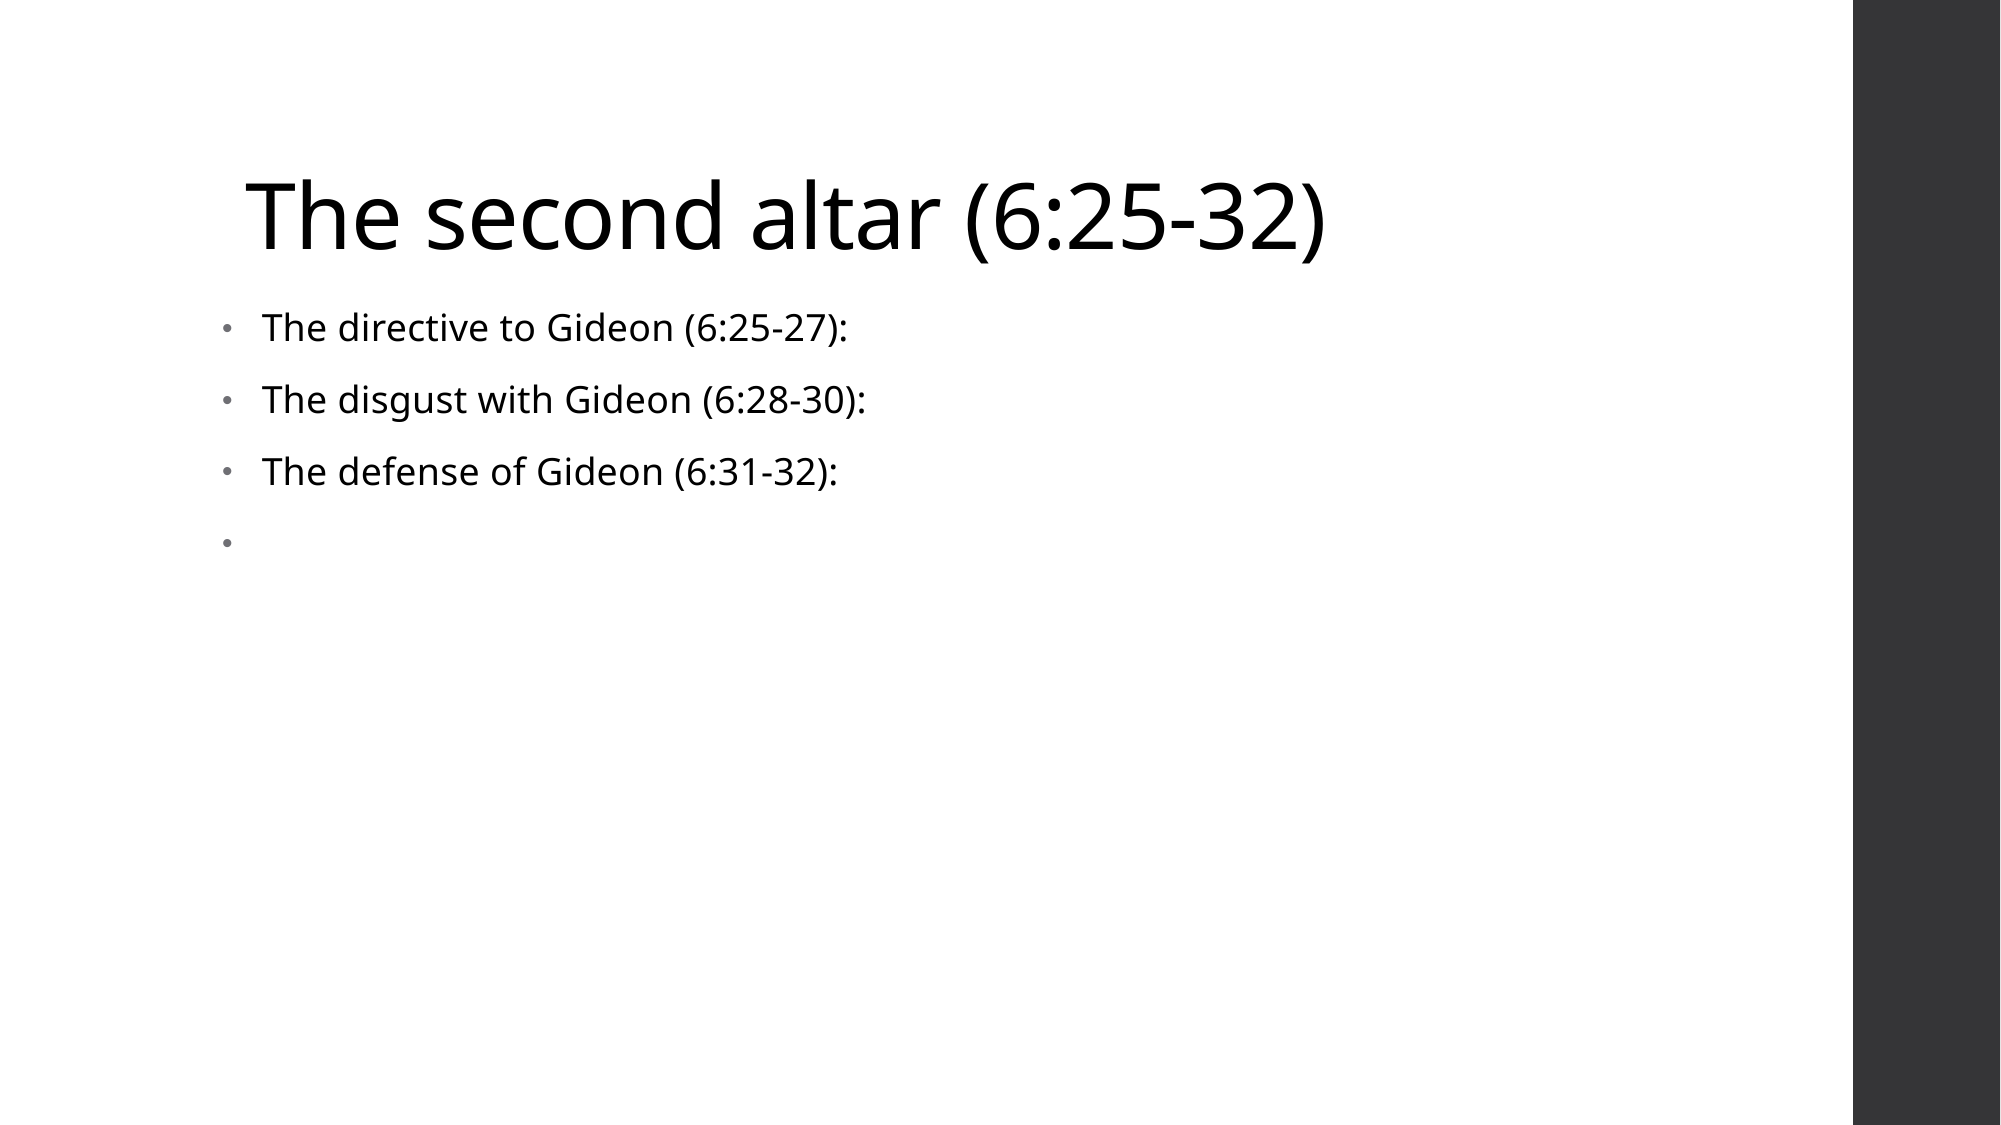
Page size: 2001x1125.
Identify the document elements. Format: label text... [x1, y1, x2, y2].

list The directive to Gideon (6:25-27): The disgust with Gideon (6:28-30): The defense of Gideon (6:31-32): [206, 299, 1617, 1014]
title The second altar (6:25-32) [206, 60, 1797, 278]
